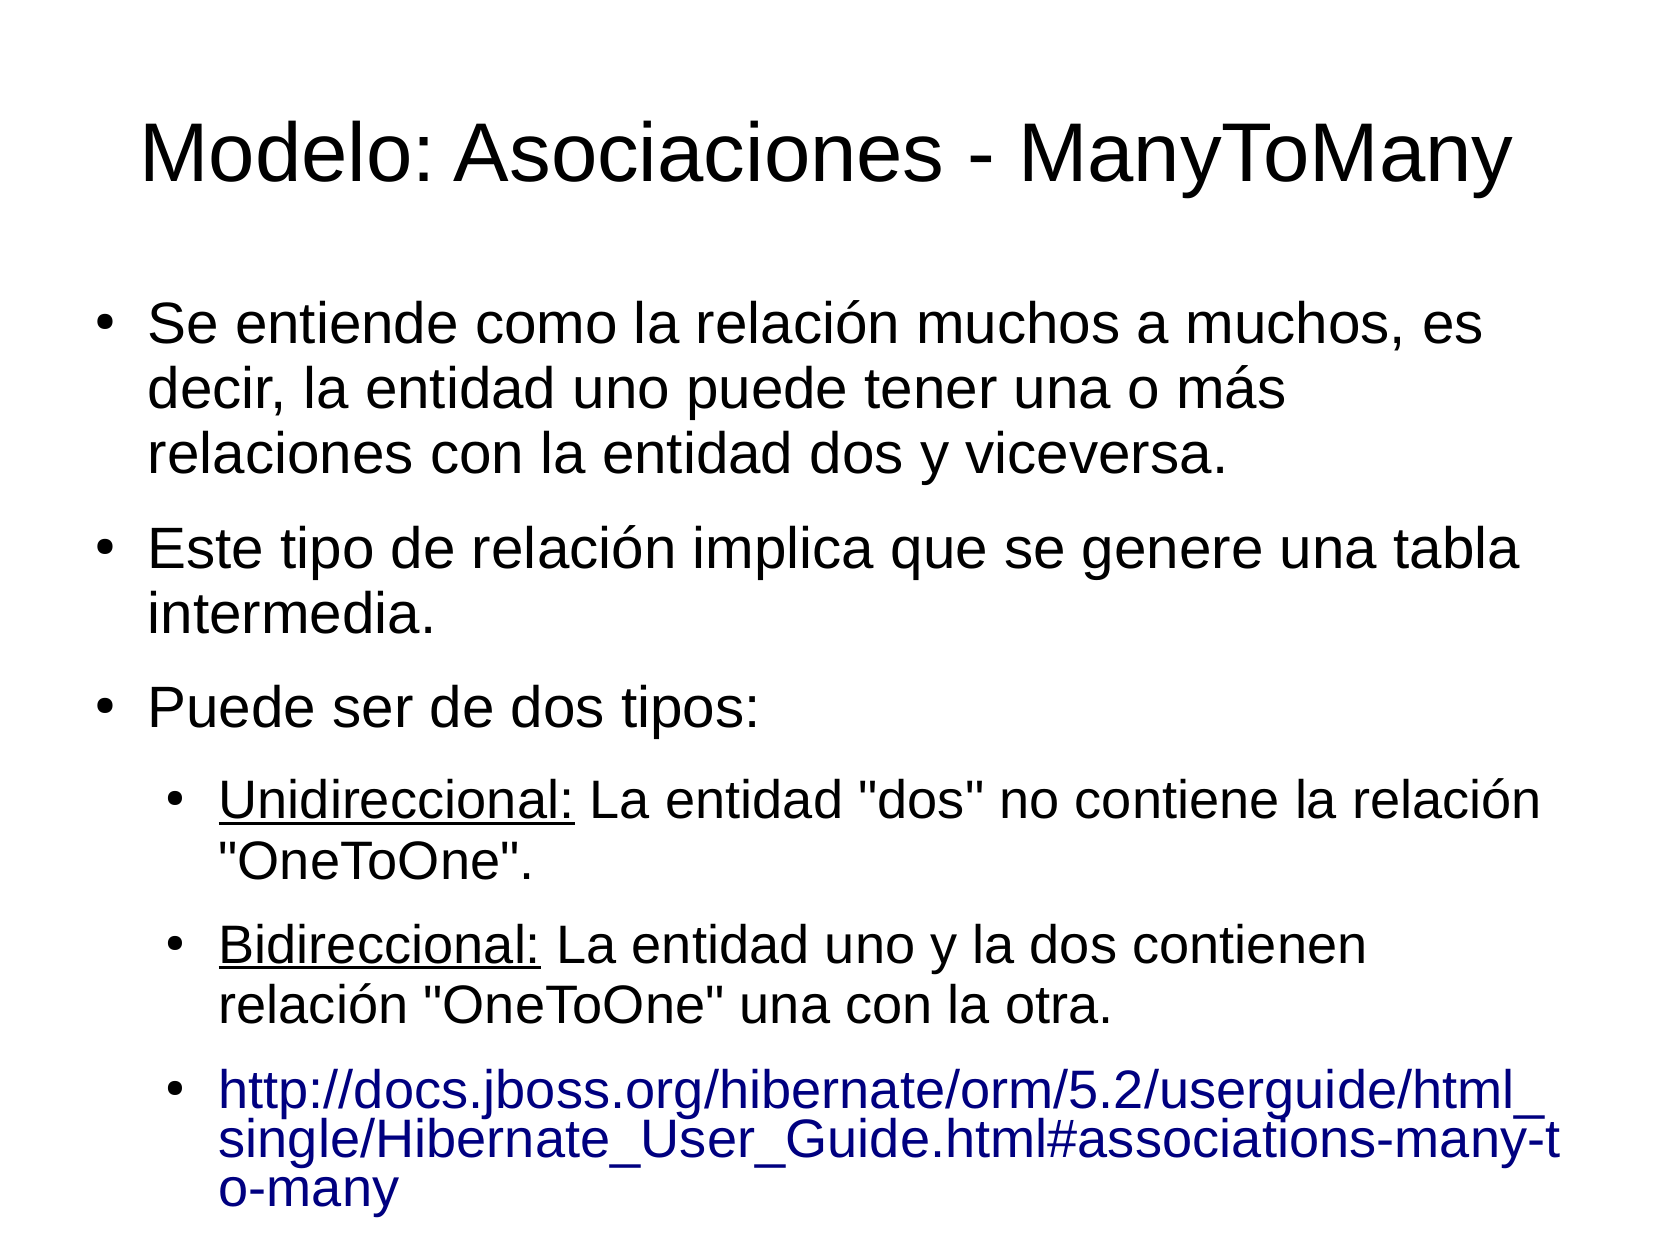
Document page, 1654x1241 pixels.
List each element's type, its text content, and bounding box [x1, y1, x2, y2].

title Modelo: Asociaciones - ManyToMany [82, 49, 1571, 257]
list Se entiende como la relación muchos a muchos, es decir, la entidad uno puede tener una o más relaciones con la entidad dos y viceversa. Este tipo de relación implica que se genere una tabla intermedia. Puede ser de dos tipos: Unidireccional: La entidad "dos" no contiene la relación "OneToOne". Bidireccional: La entidad uno y la dos contienen relación "OneToOne" una con la otra. http://docs.jboss.org/hibernate/orm/5.2/userguide/html_single/Hibernate_User_Guide.html#associations-many-to-many [76, 291, 1565, 1241]
